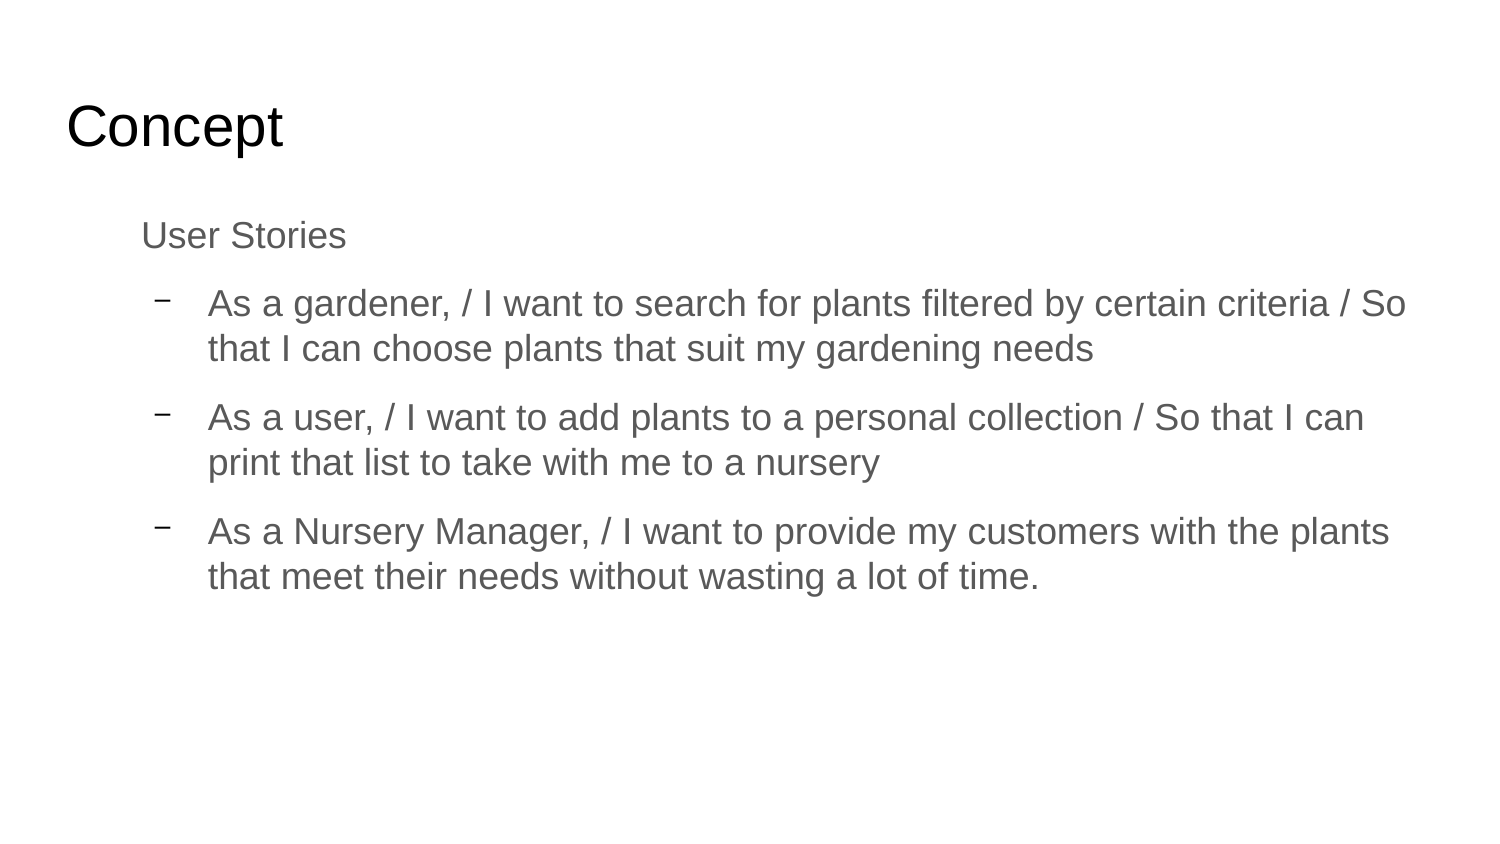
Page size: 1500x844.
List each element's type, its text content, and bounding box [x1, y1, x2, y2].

title Concept [51, 72, 1449, 167]
list User Stories As a gardener, / I want to search for plants filtered by certain criteria / So that I can choose plants that suit my gardening needs As a user, / I want to add plants to a personal collection / So that I can print that list to take with me to a nursery As a Nursery Manager, / I want to provide my customers with the plants that meet their needs without wasting a lot of time. [51, 189, 1449, 750]
